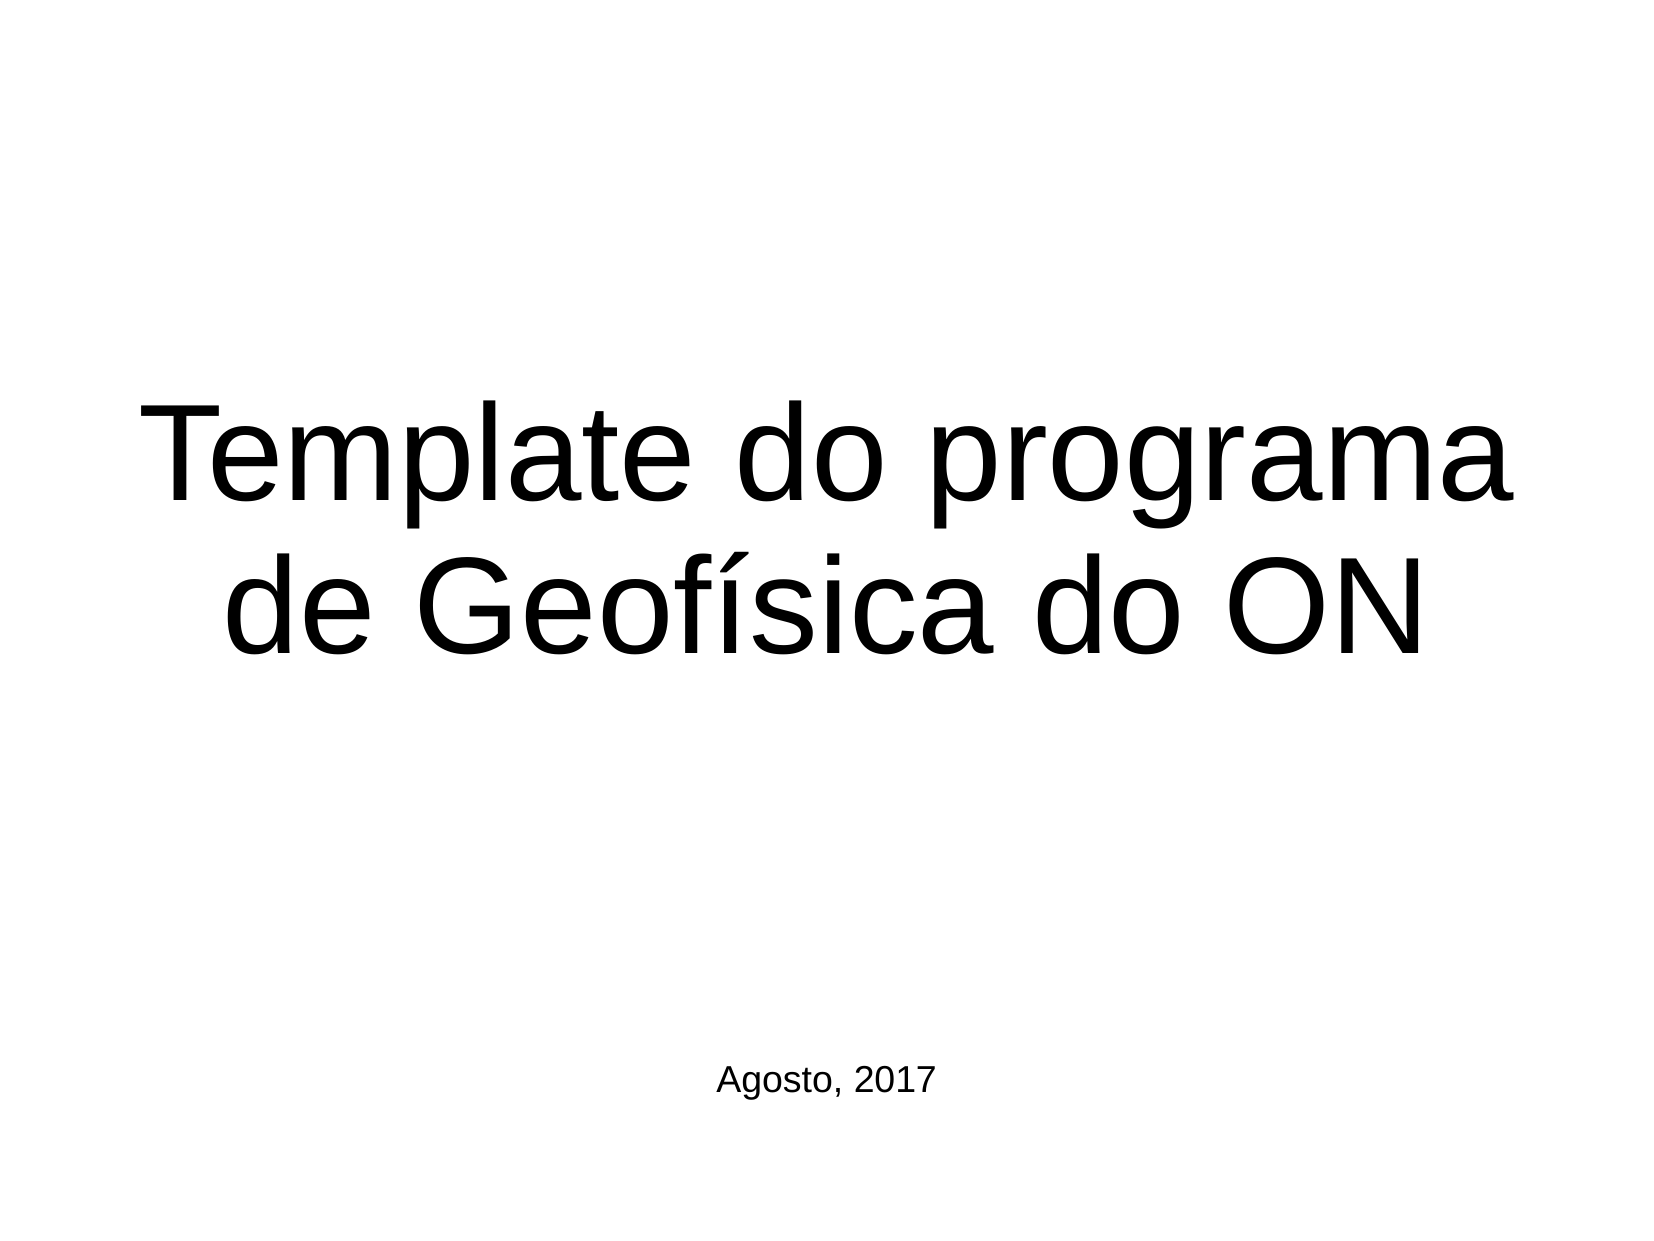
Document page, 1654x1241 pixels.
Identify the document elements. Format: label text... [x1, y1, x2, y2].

subtitle Template do programa de Geofísica do ON [82, 49, 1571, 1010]
text_box Agosto, 2017 [701, 1051, 952, 1108]
